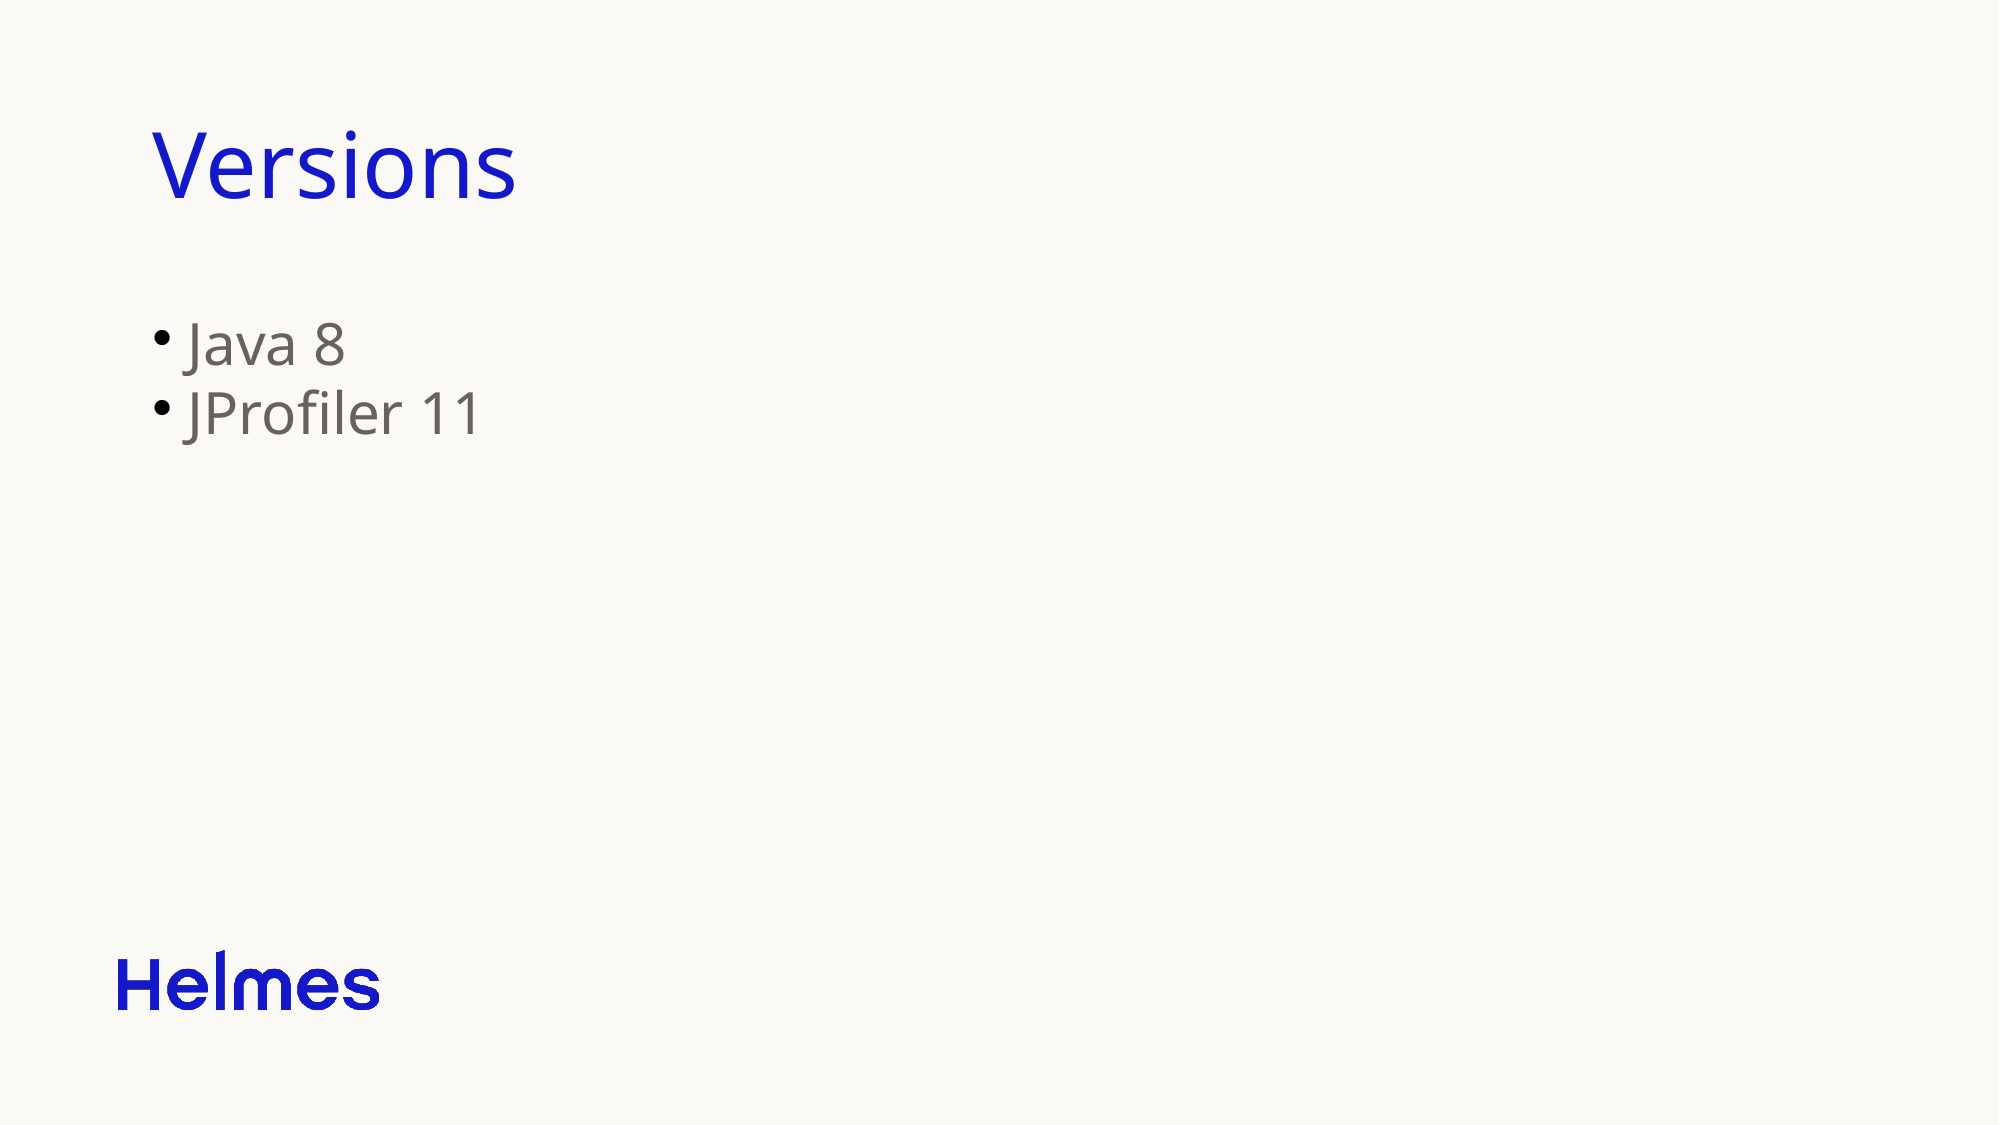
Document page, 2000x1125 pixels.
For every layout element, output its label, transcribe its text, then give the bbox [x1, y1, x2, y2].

text_box Java 8 JProfiler 11 [137, 299, 1862, 1013]
text_box Versions [137, 59, 1862, 277]
picture [118, 950, 379, 1010]
